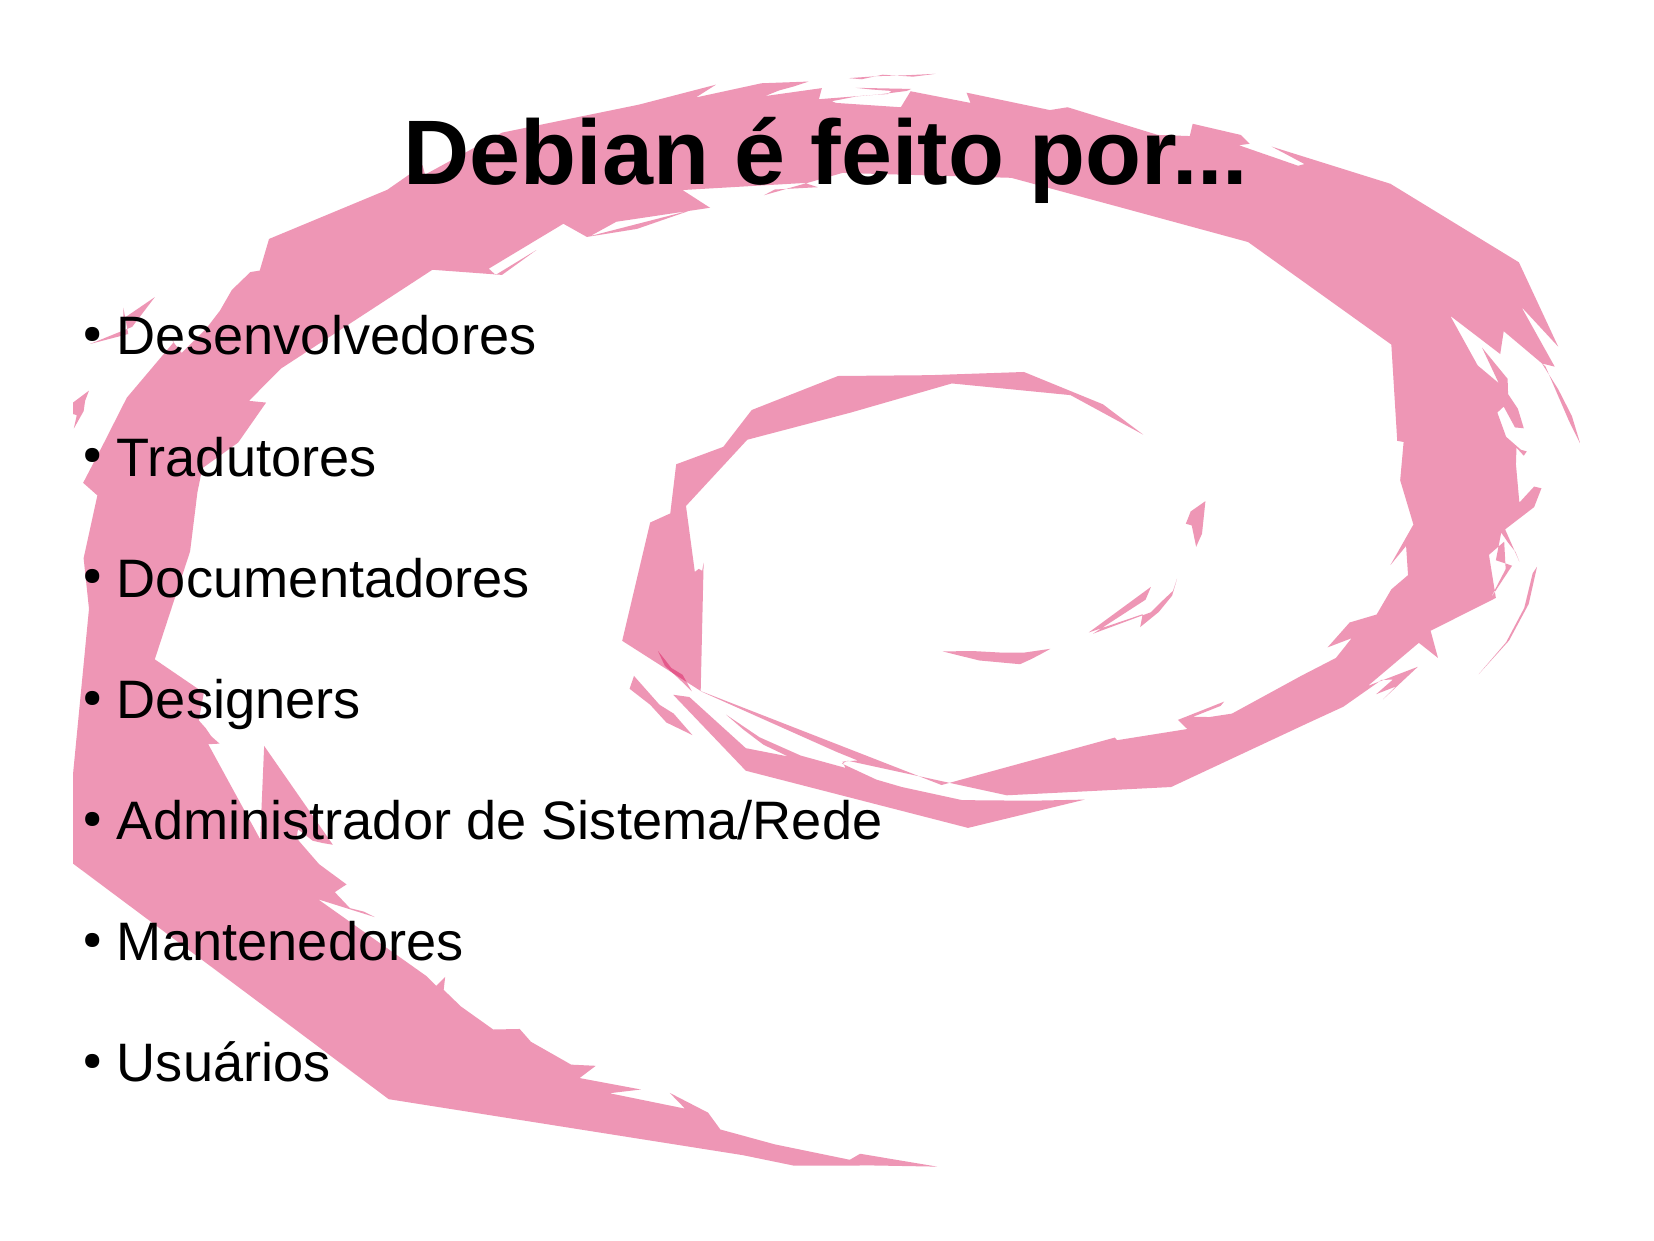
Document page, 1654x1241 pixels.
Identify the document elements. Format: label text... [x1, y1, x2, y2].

subtitle Desenvolvedores Tradutores Documentadores Designers Administrador de Sistema/Rede Mantenedores Usuários [82, 297, 1571, 1102]
title Debian é feito por... [82, 56, 1571, 250]
